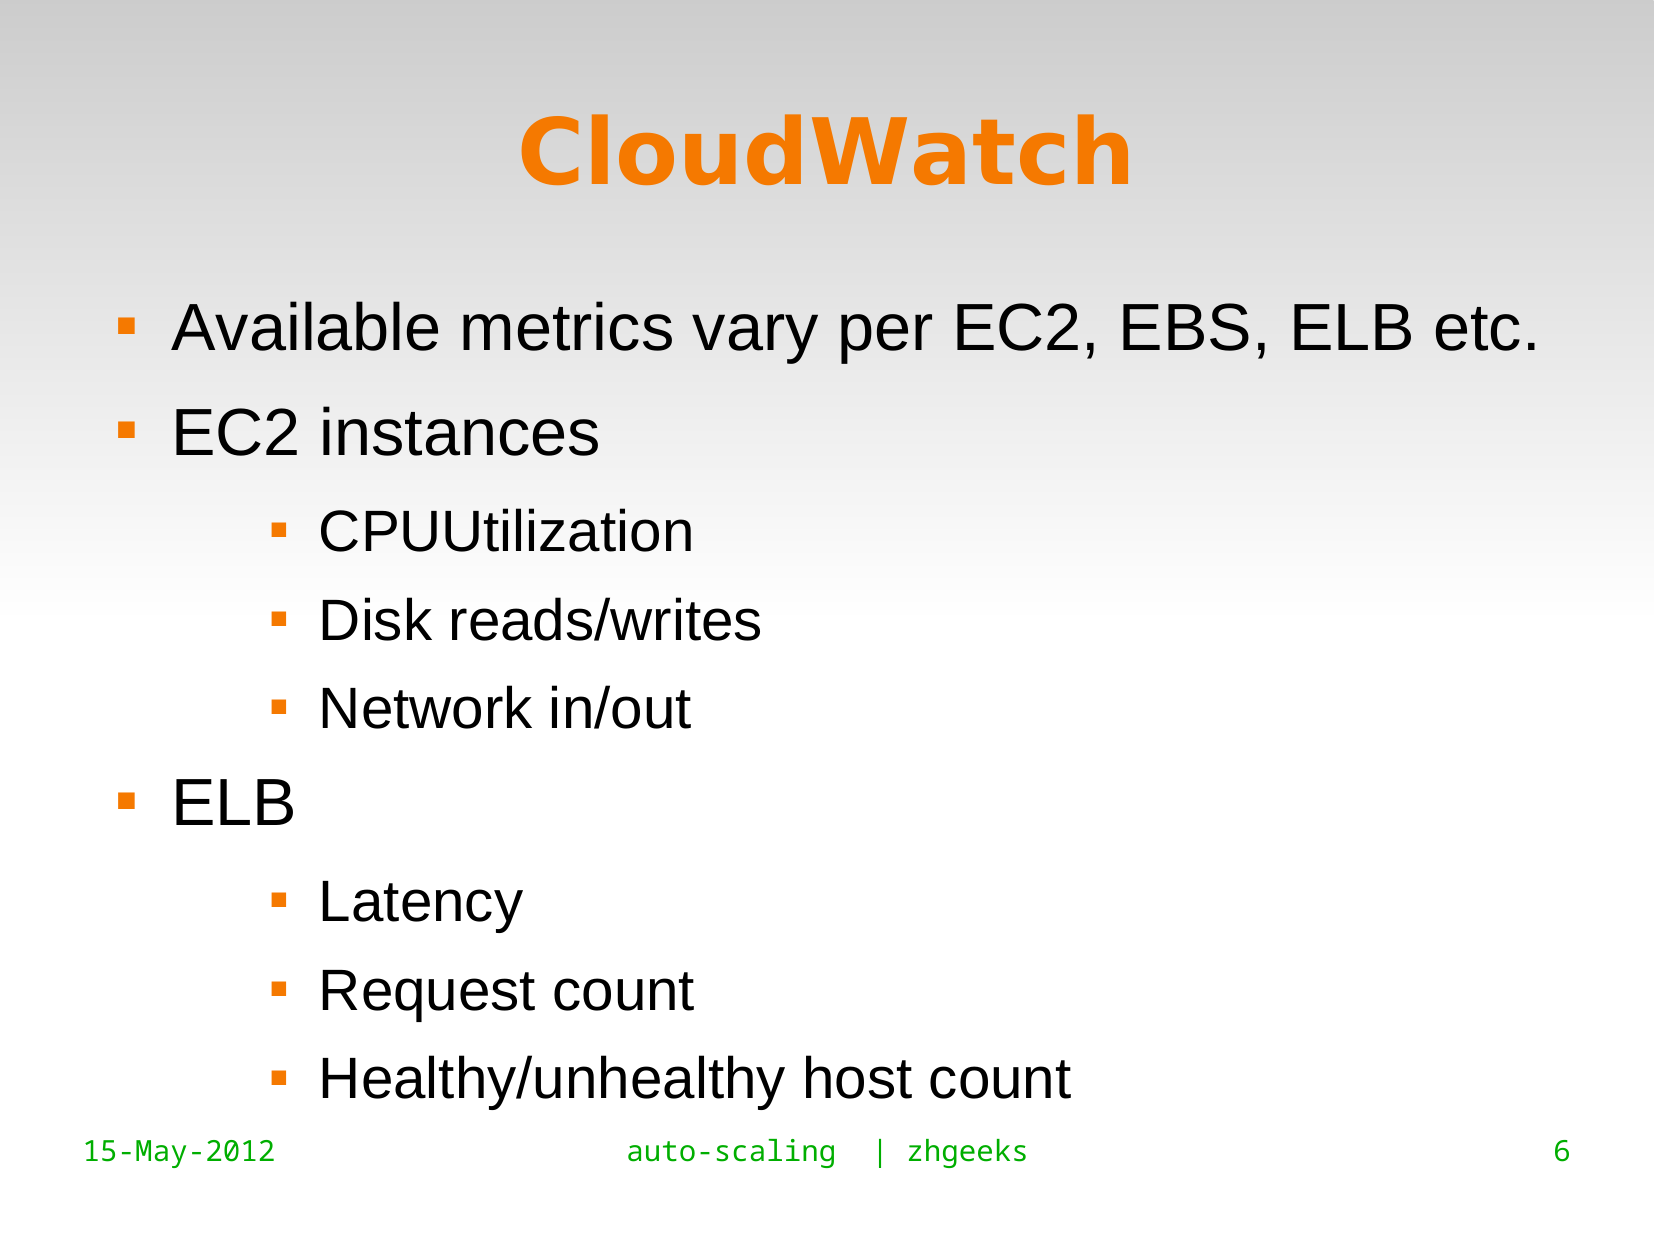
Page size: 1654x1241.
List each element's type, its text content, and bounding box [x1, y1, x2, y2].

list Available metrics vary per EC2, EBS, ELB etc. EC2 instances CPUUtilization Disk reads/writes Network in/out ELB Latency Request count Healthy/unhealthy host count [82, 290, 1571, 1112]
title CloudWatch [82, 49, 1571, 257]
